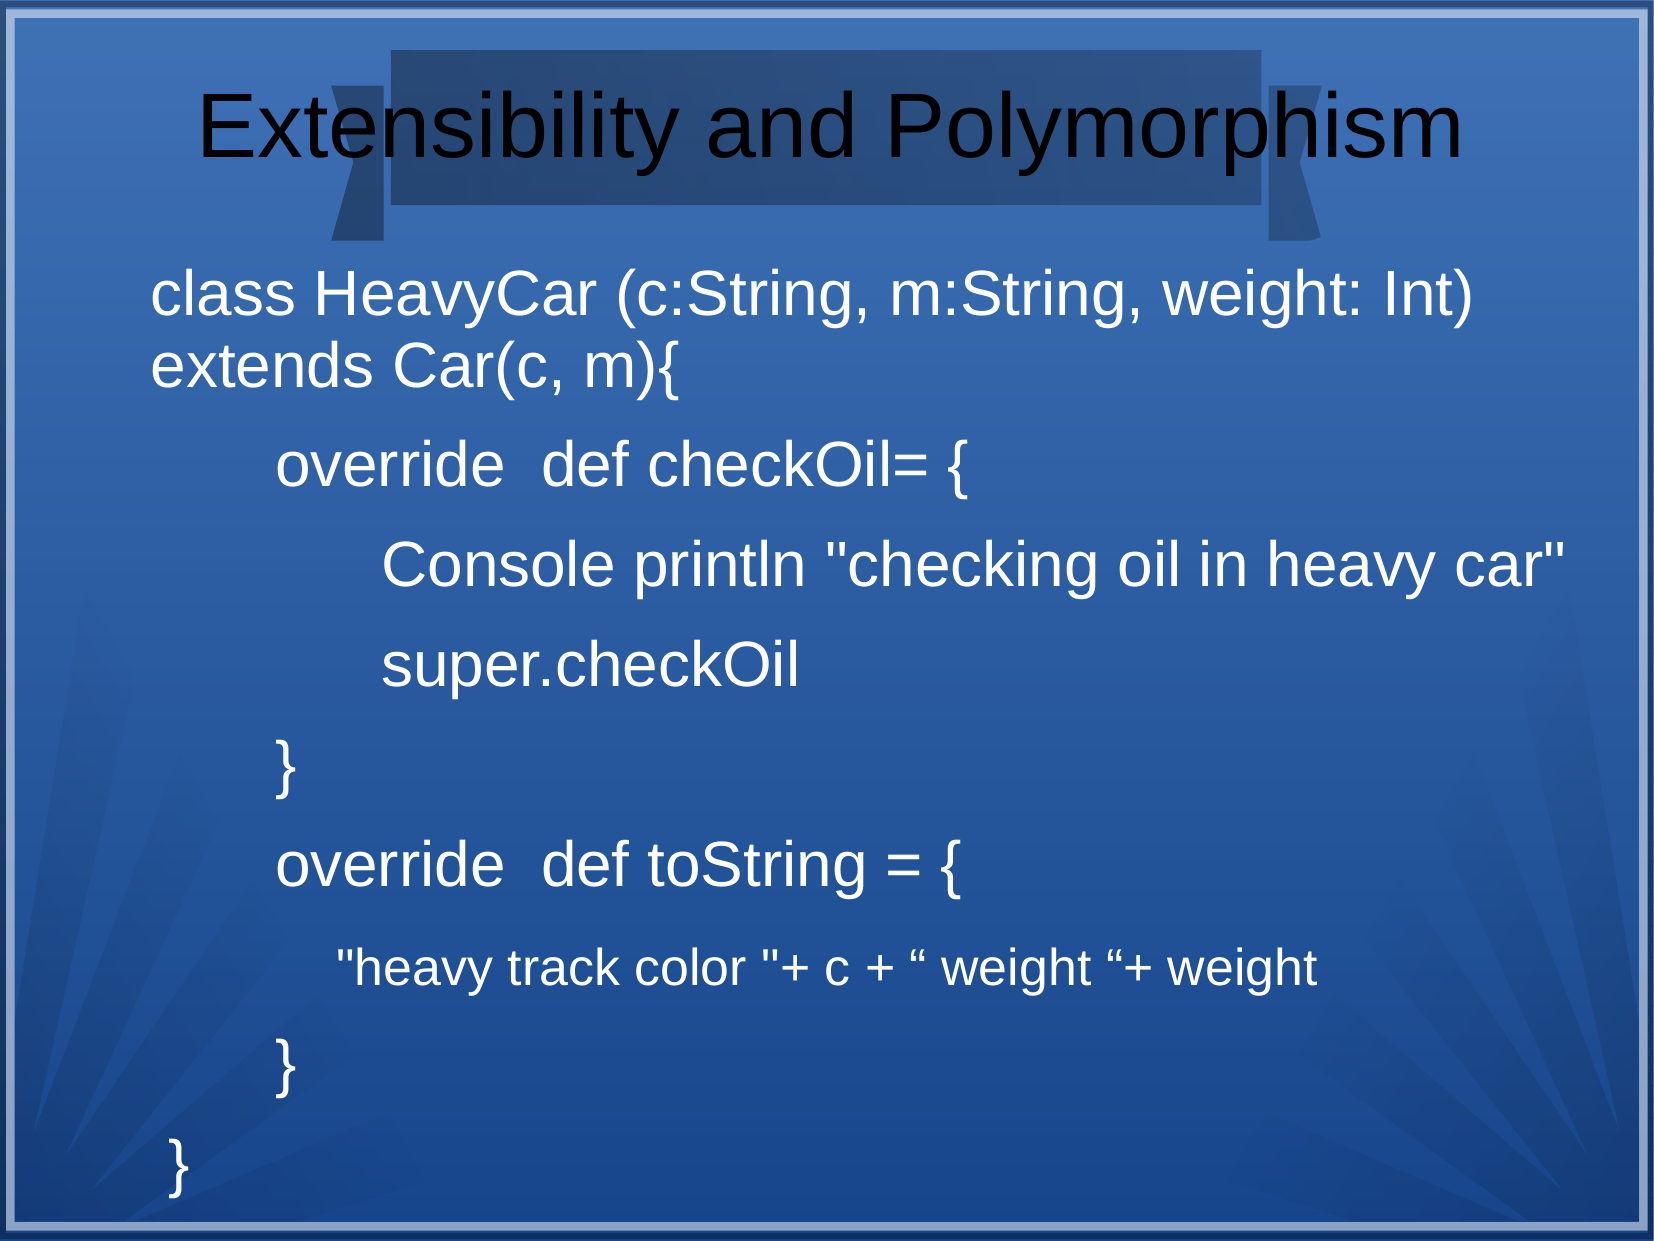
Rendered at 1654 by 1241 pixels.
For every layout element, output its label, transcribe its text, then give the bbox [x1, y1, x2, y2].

title Extensibility and Polymorphism [106, 47, 1583, 205]
list class HeavyCar (c:String, m:String, weight: Int) extends Car(c, m){ override def checkOil= { Console println "checking oil in heavy car" super.checkOil } override def toString = { "heavy track color "+ c + “ weight “+ weight } } [82, 257, 1571, 1217]
